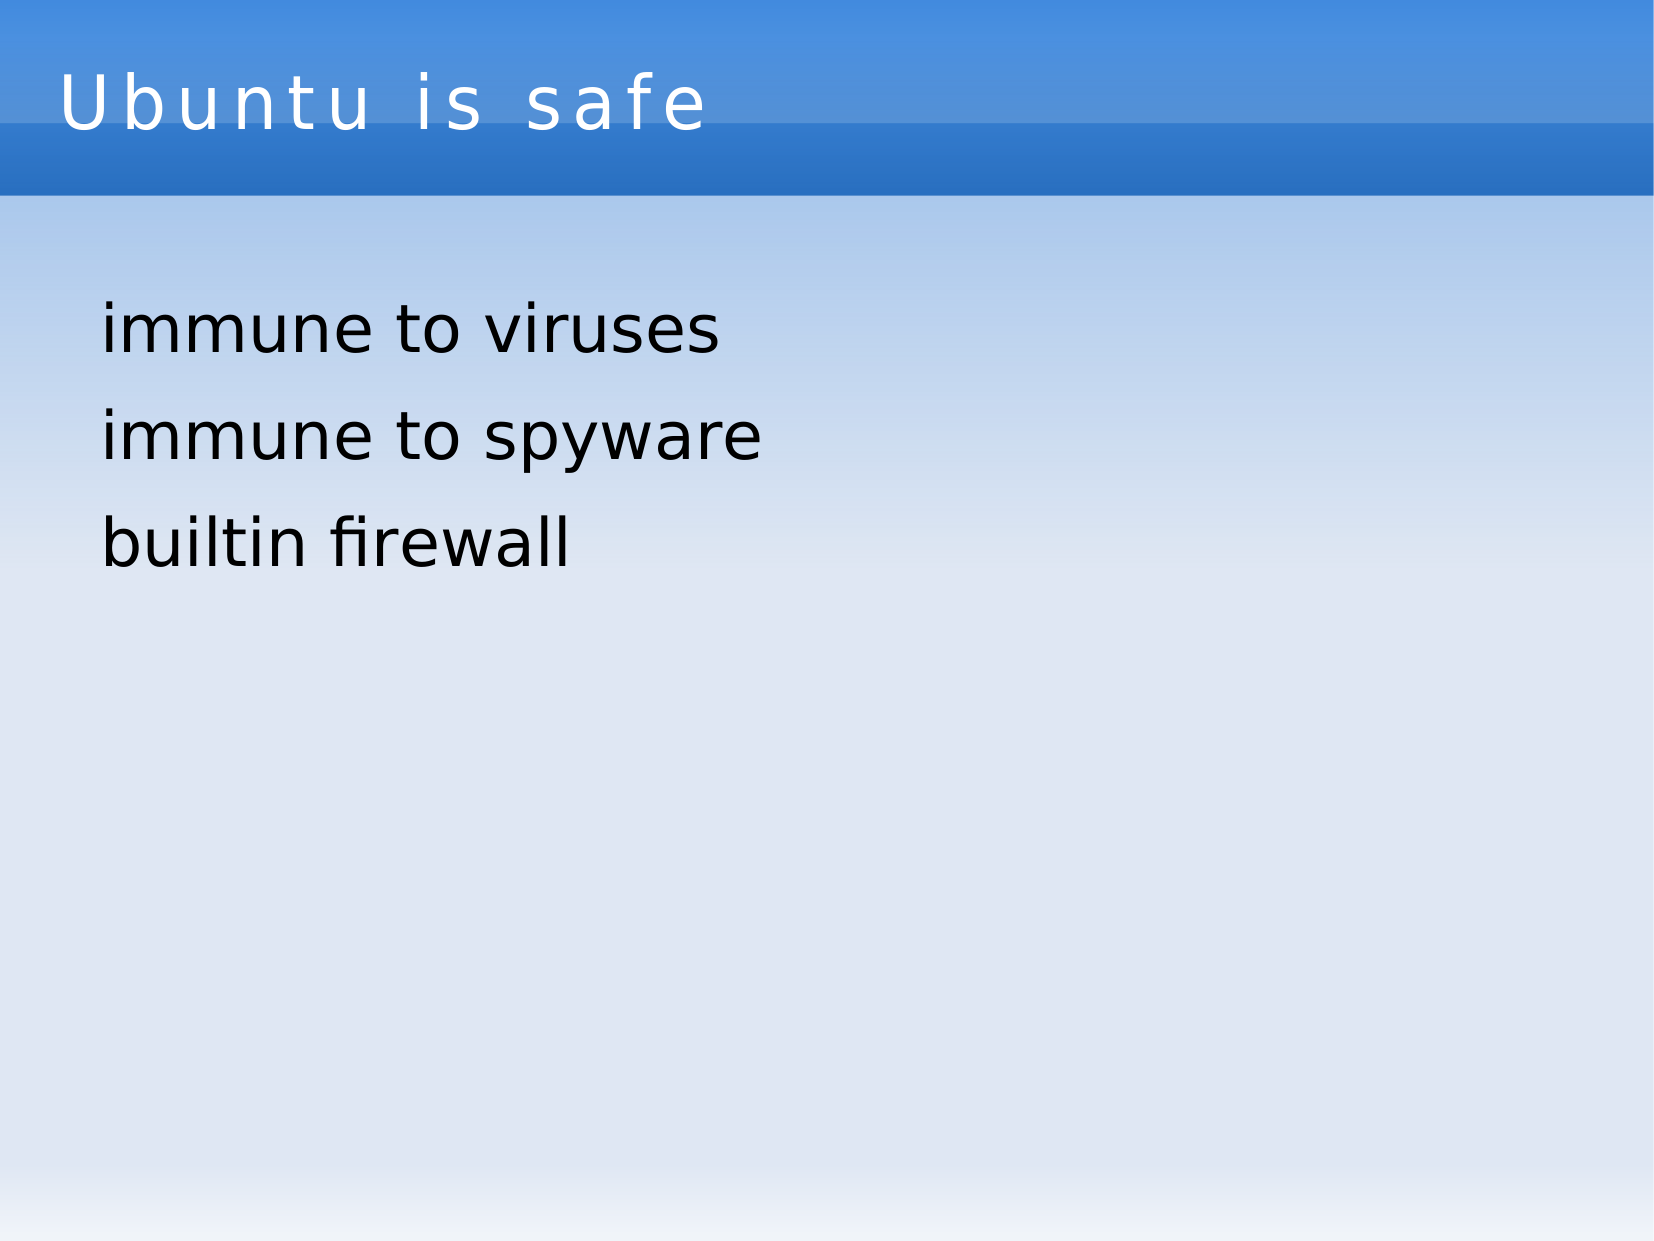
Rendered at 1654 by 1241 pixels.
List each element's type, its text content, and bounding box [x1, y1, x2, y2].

title Ubuntu is safe [59, 29, 1270, 178]
picture [0, 0, 1654, 1241]
list immune to viruses immune to spyware builtin firewall [82, 290, 1571, 1109]
